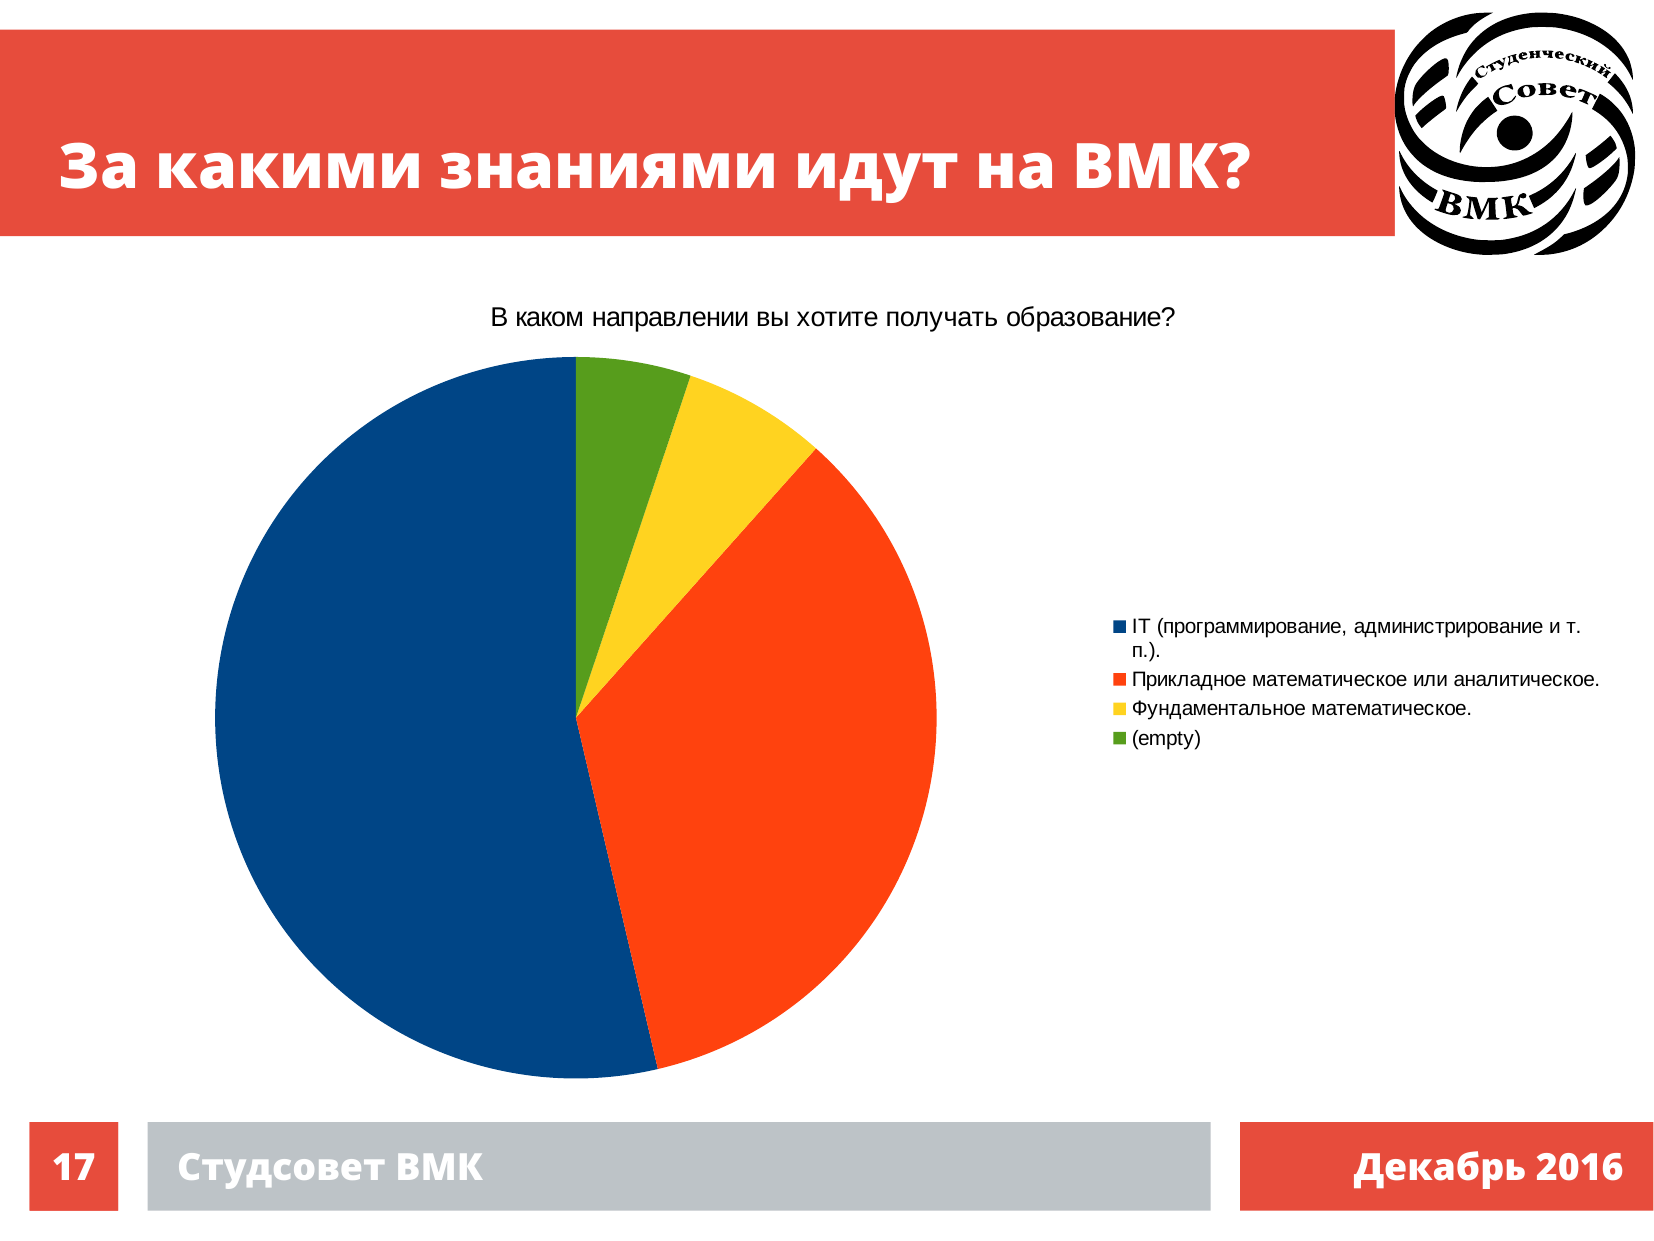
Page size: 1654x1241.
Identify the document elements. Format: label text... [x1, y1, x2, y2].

chart [45, 270, 1621, 1096]
title За какими знаниями идут на ВМК? [59, 59, 1394, 207]
picture [1394, 12, 1636, 255]
